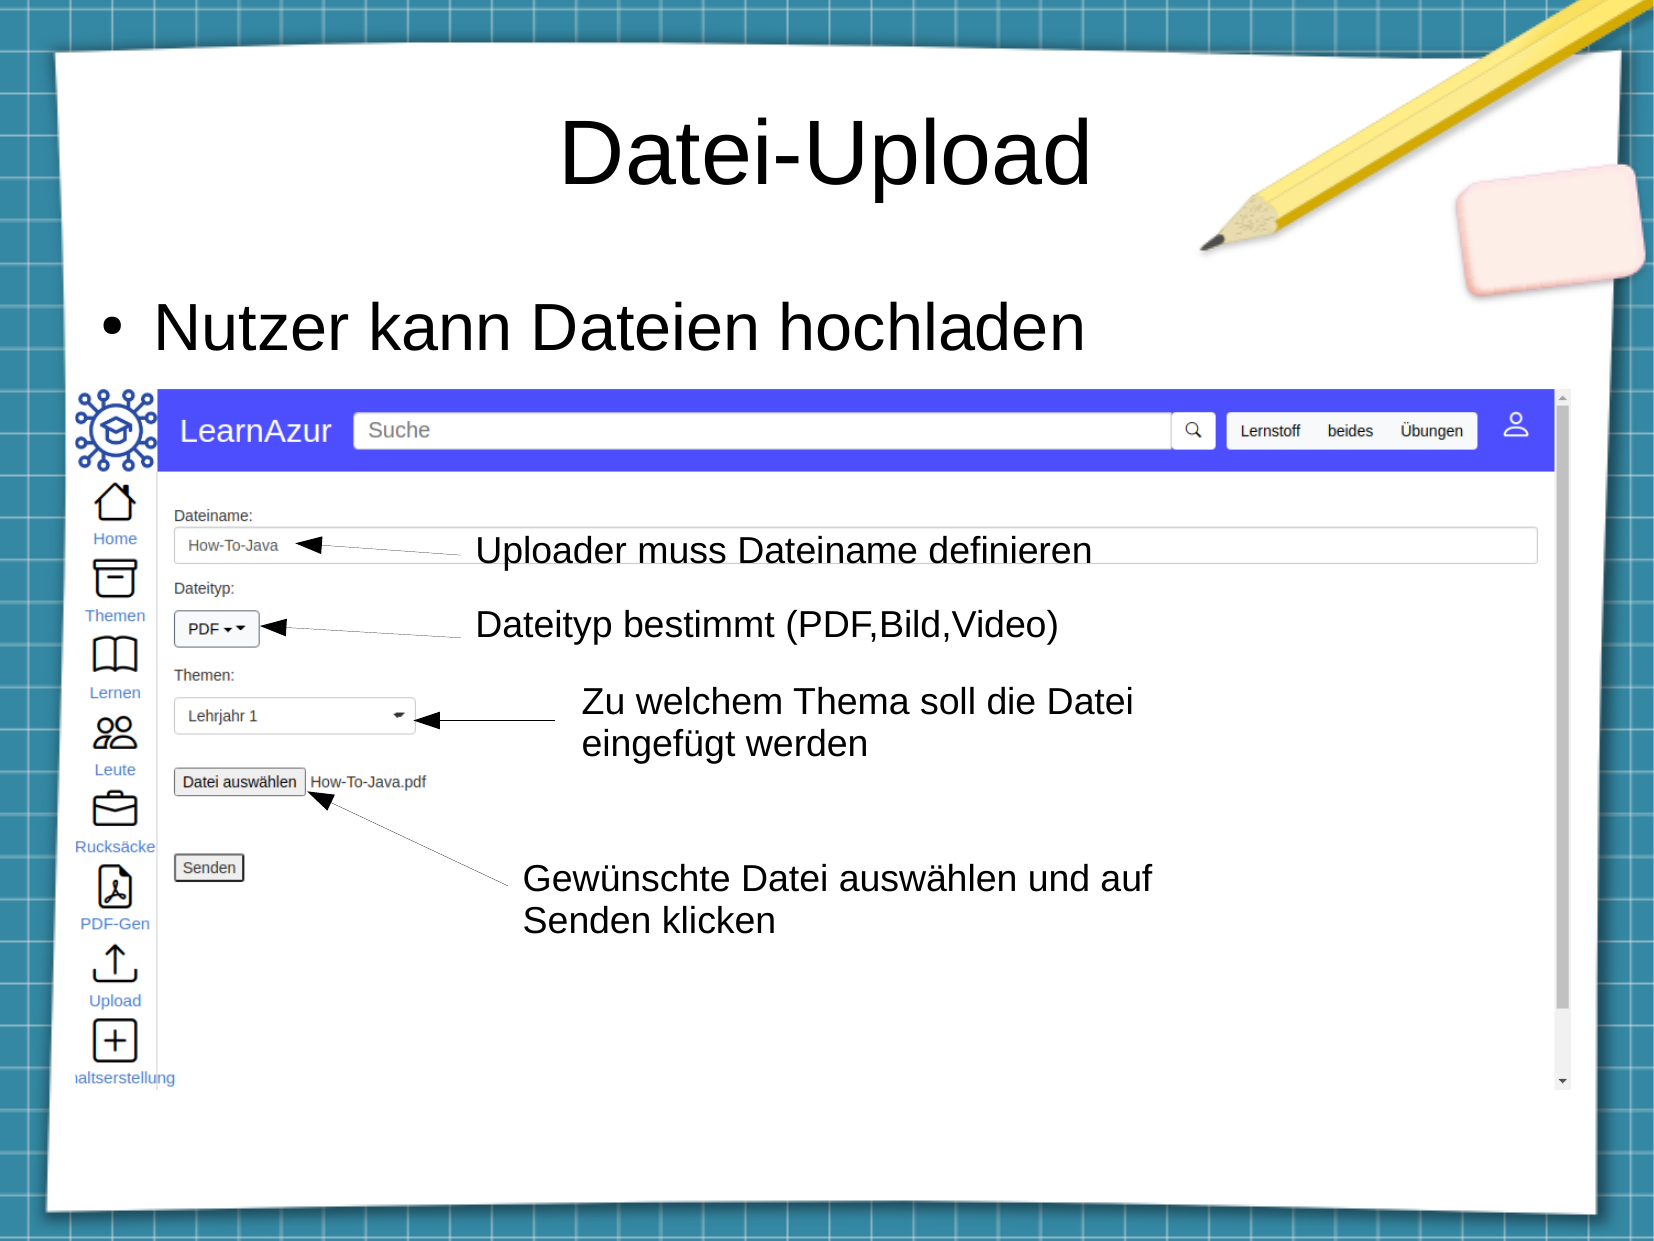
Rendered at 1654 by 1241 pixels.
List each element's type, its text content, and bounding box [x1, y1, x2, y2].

text_box Uploader muss Dateiname definieren [460, 521, 1158, 579]
picture [0, 0, 1654, 1241]
text_box Zu welchem Thema soll die Datei eingefügt werden [566, 673, 1264, 773]
title Datei-Upload [82, 49, 1571, 257]
text_box Gewünschte Datei auswählen und auf Senden klicken [507, 850, 1193, 950]
list Nutzer kann Dateien hochladen [82, 290, 1571, 389]
text_box Dateityp bestimmt (PDF,Bild,Video) [460, 595, 1146, 653]
